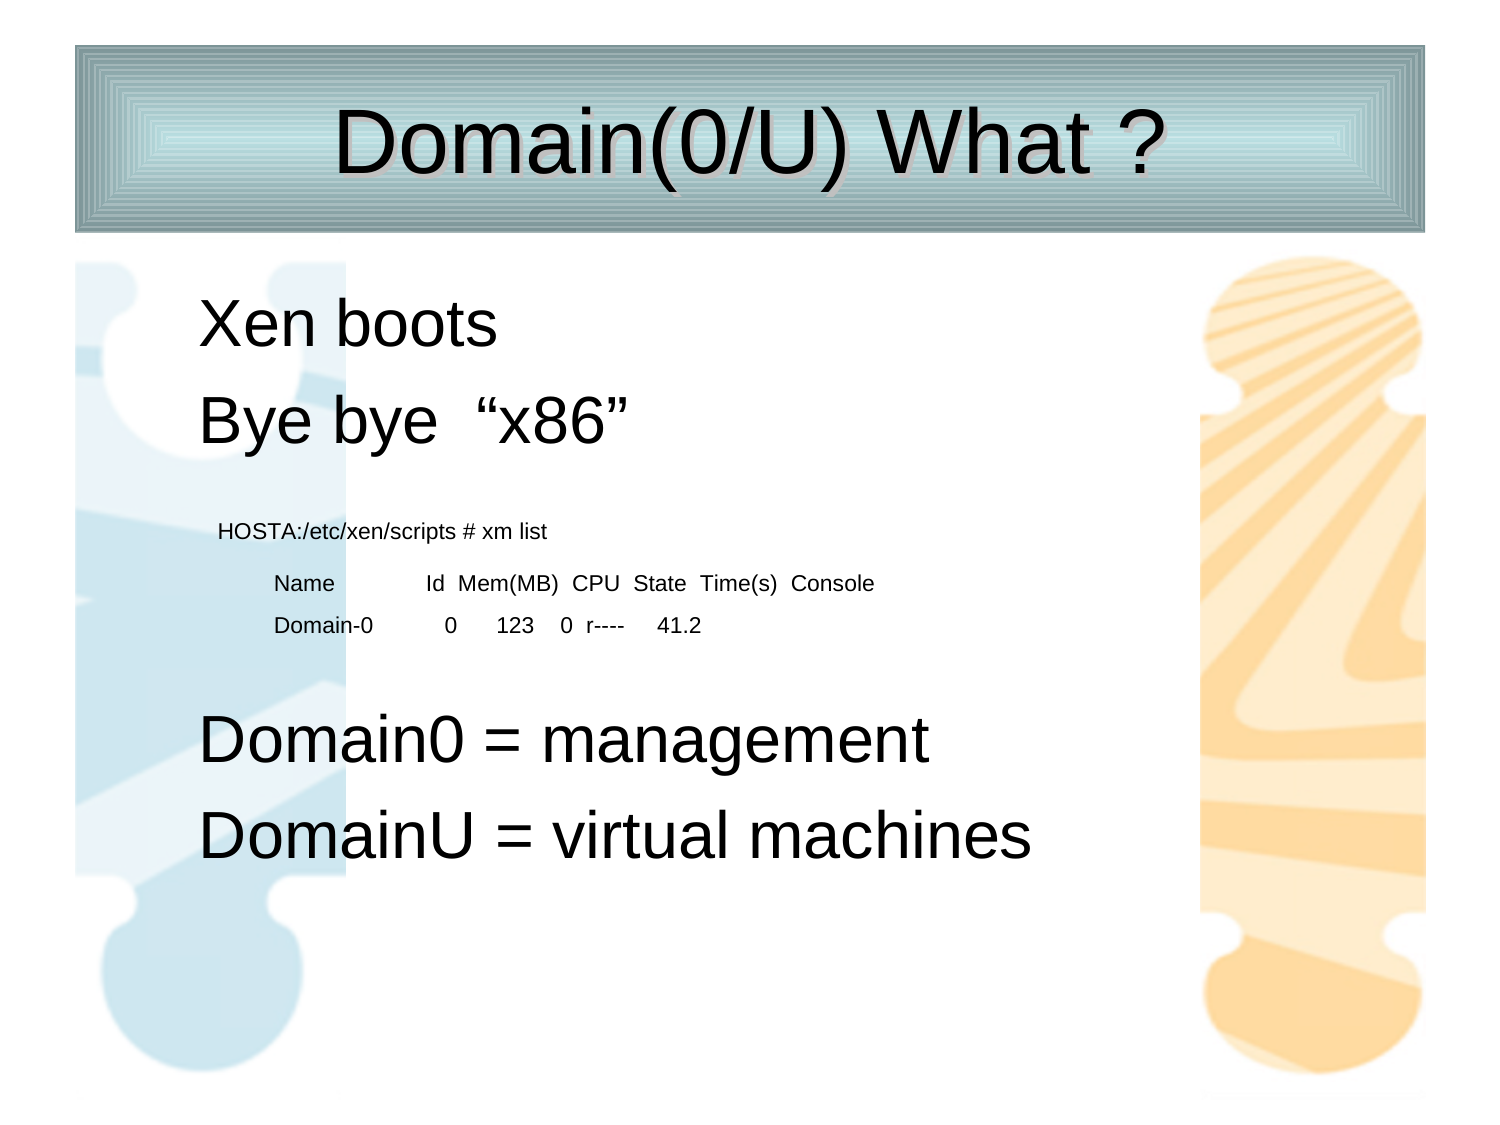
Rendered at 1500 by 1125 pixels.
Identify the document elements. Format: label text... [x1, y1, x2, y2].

picture [75, 237, 346, 1100]
list Xen boots Bye bye “x86” HOSTA:/etc/xen/scripts # xm list Name Id Mem(MB) CPU State Time(s) Console Domain-0 0 123 0 r---- 41.2 Domain0 = management DomainU = virtual machines [184, 273, 1435, 1125]
picture [1200, 233, 1426, 273]
title Domain(0/U) What ? [75, 45, 1426, 233]
